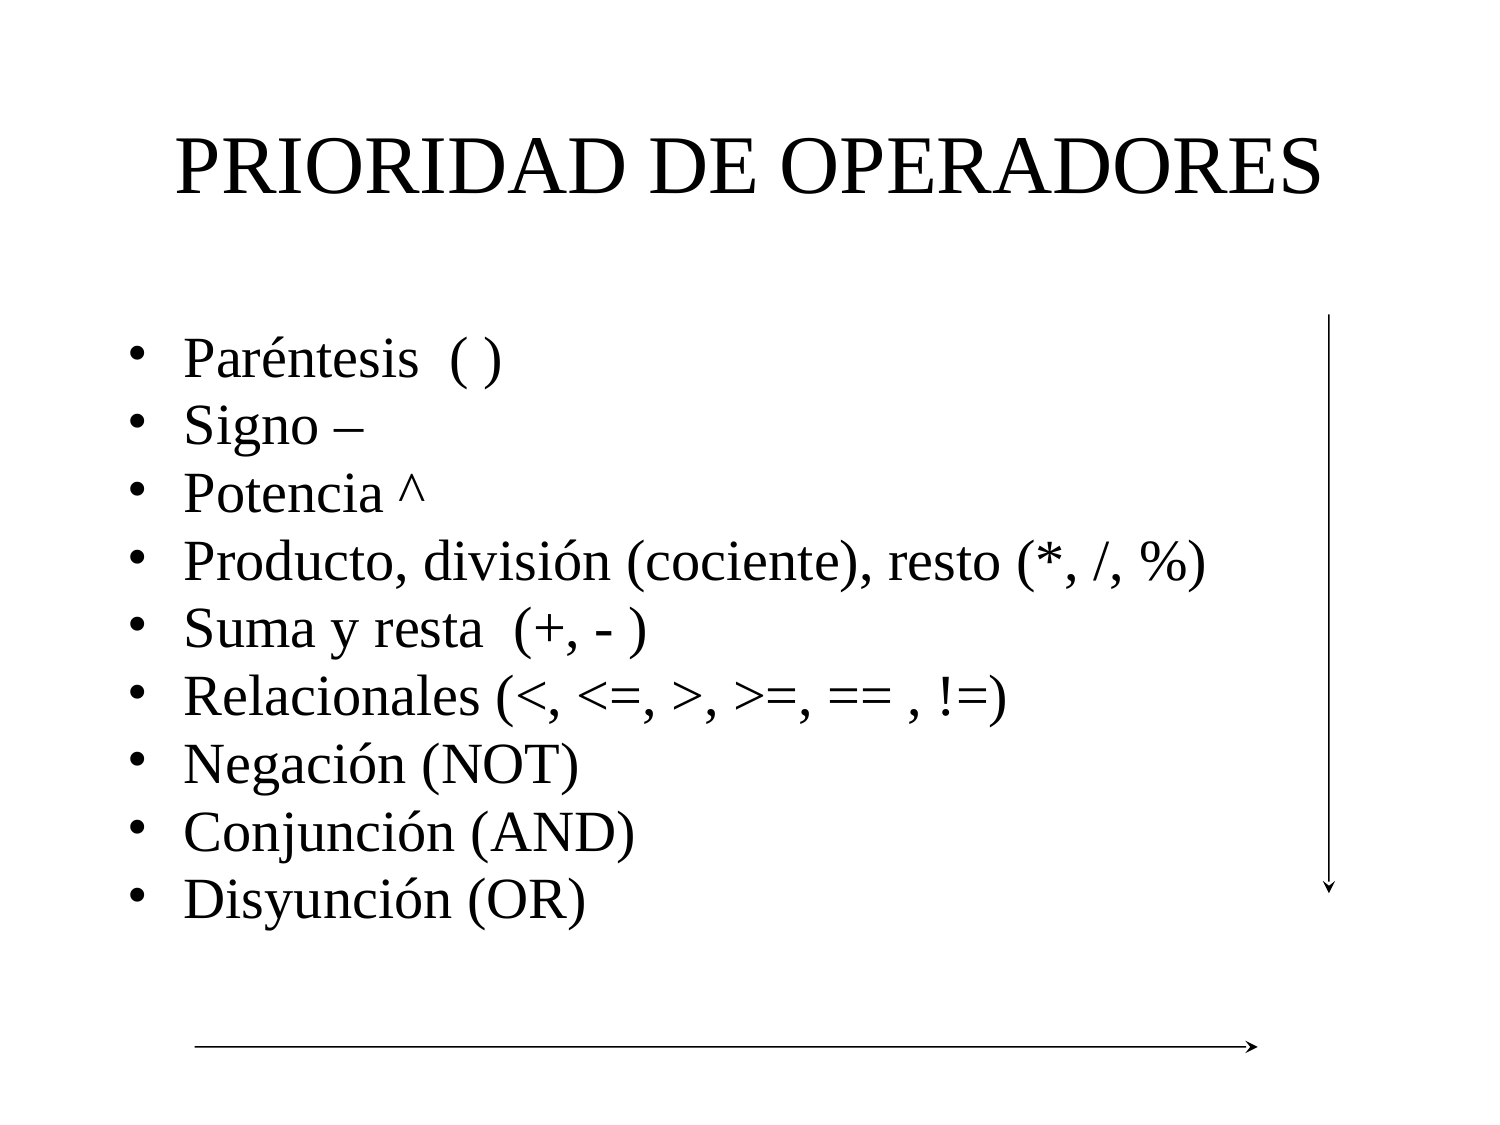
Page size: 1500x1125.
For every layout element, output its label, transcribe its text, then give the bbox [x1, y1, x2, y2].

title PRIORIDAD DE OPERADORES [112, 66, 1388, 254]
list Paréntesis ( ) Signo – Potencia ^ Producto, división (cociente), resto (*, /, %) Suma y resta (+, - ) Relacionales (<, <=, >, >=, == , !=) Negación (NOT) Conjunción (AND) Disyunción (OR) [112, 324, 1388, 1000]
